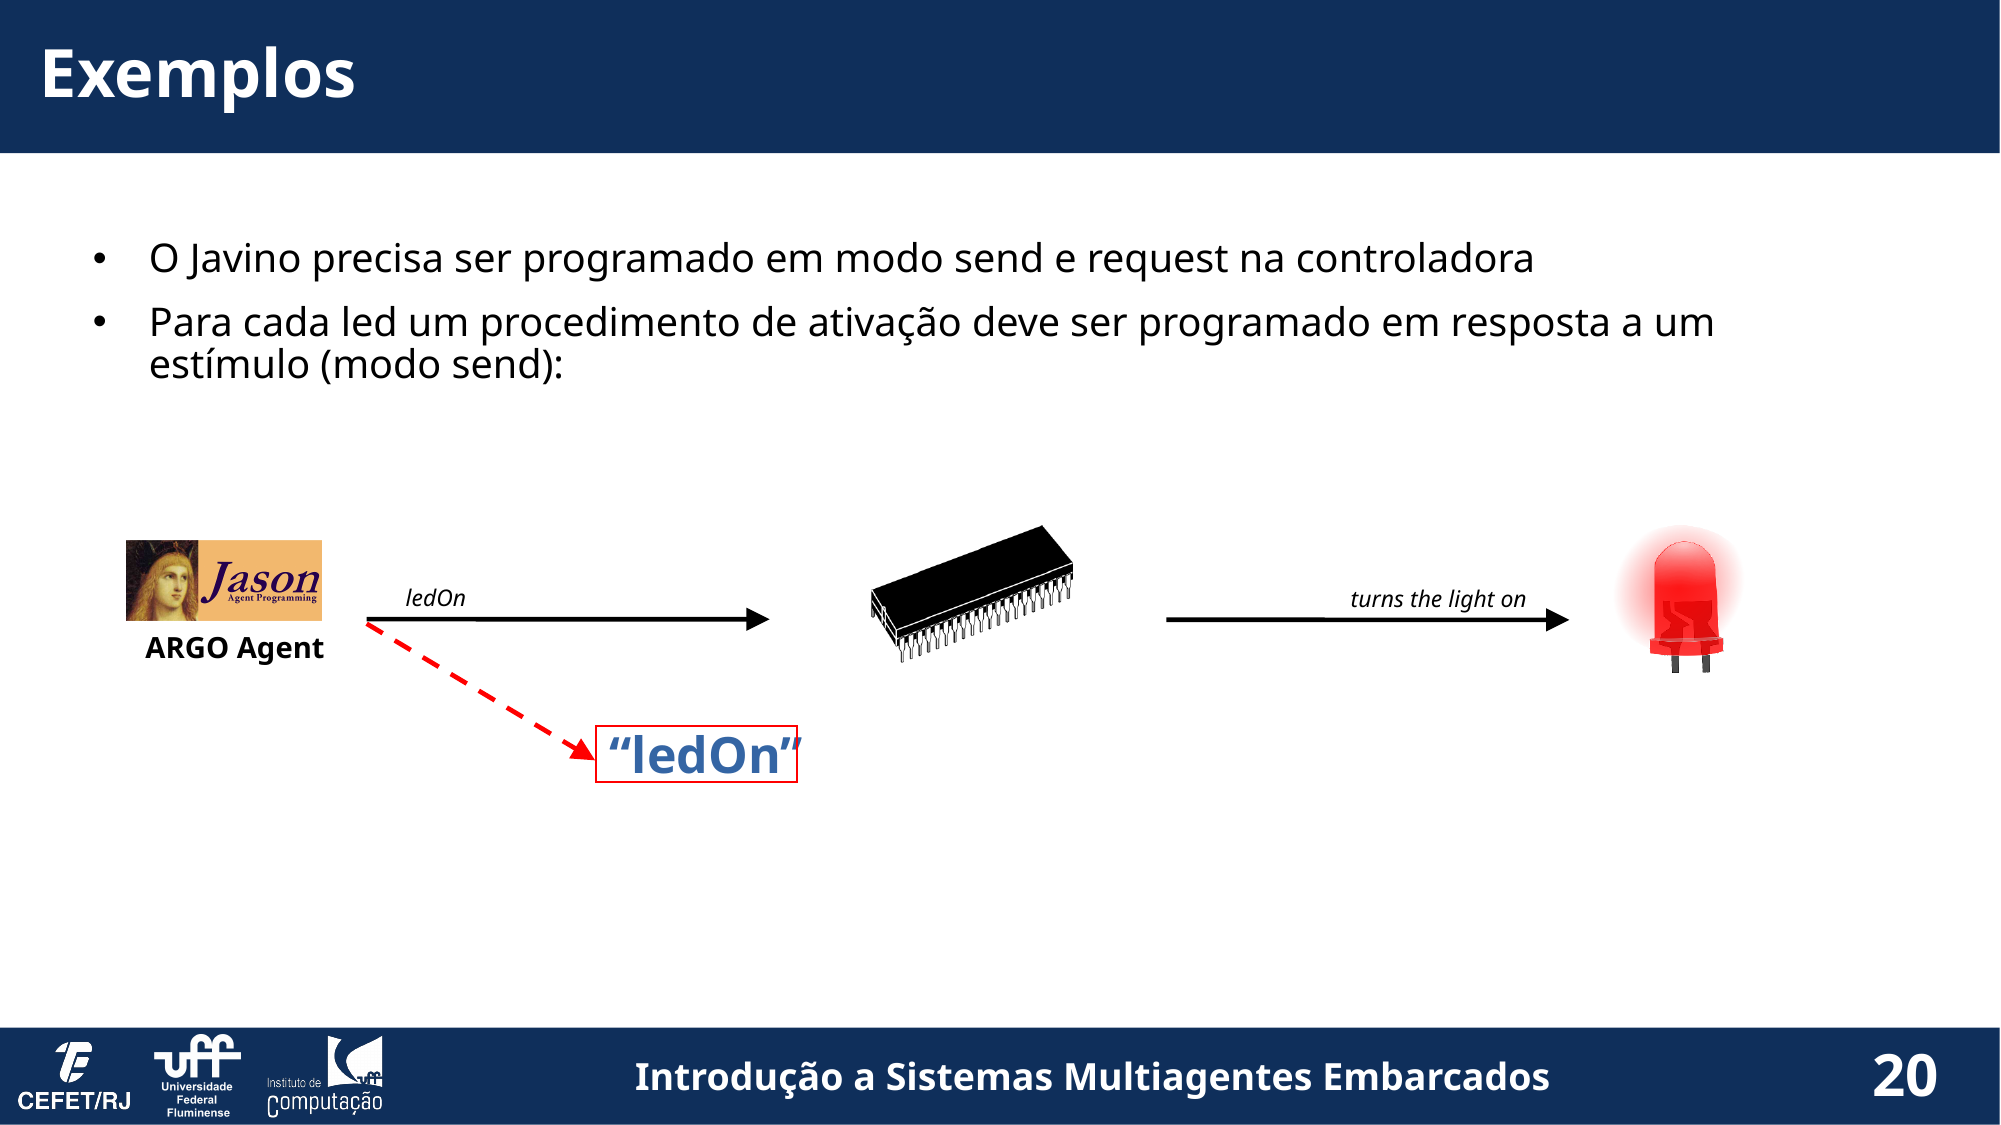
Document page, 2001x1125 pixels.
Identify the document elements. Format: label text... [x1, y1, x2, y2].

text_box ledOn [378, 576, 493, 619]
picture [1605, 525, 1754, 673]
picture [126, 540, 322, 621]
picture [265, 1033, 384, 1118]
text_box Exemplos [25, 23, 2000, 119]
text_box O Javino precisa ser programado em modo send e request na controladora Para cada led um procedimento de ativação deve ser programado em resposta a um estímulo (modo send): [77, 231, 1833, 1006]
picture [871, 525, 1073, 663]
text_box turns the light on [1316, 576, 1561, 620]
text_box “ledOn” [594, 716, 862, 798]
picture [153, 1033, 242, 1122]
picture [18, 1021, 130, 1125]
text_box ARGO Agent [110, 622, 361, 672]
